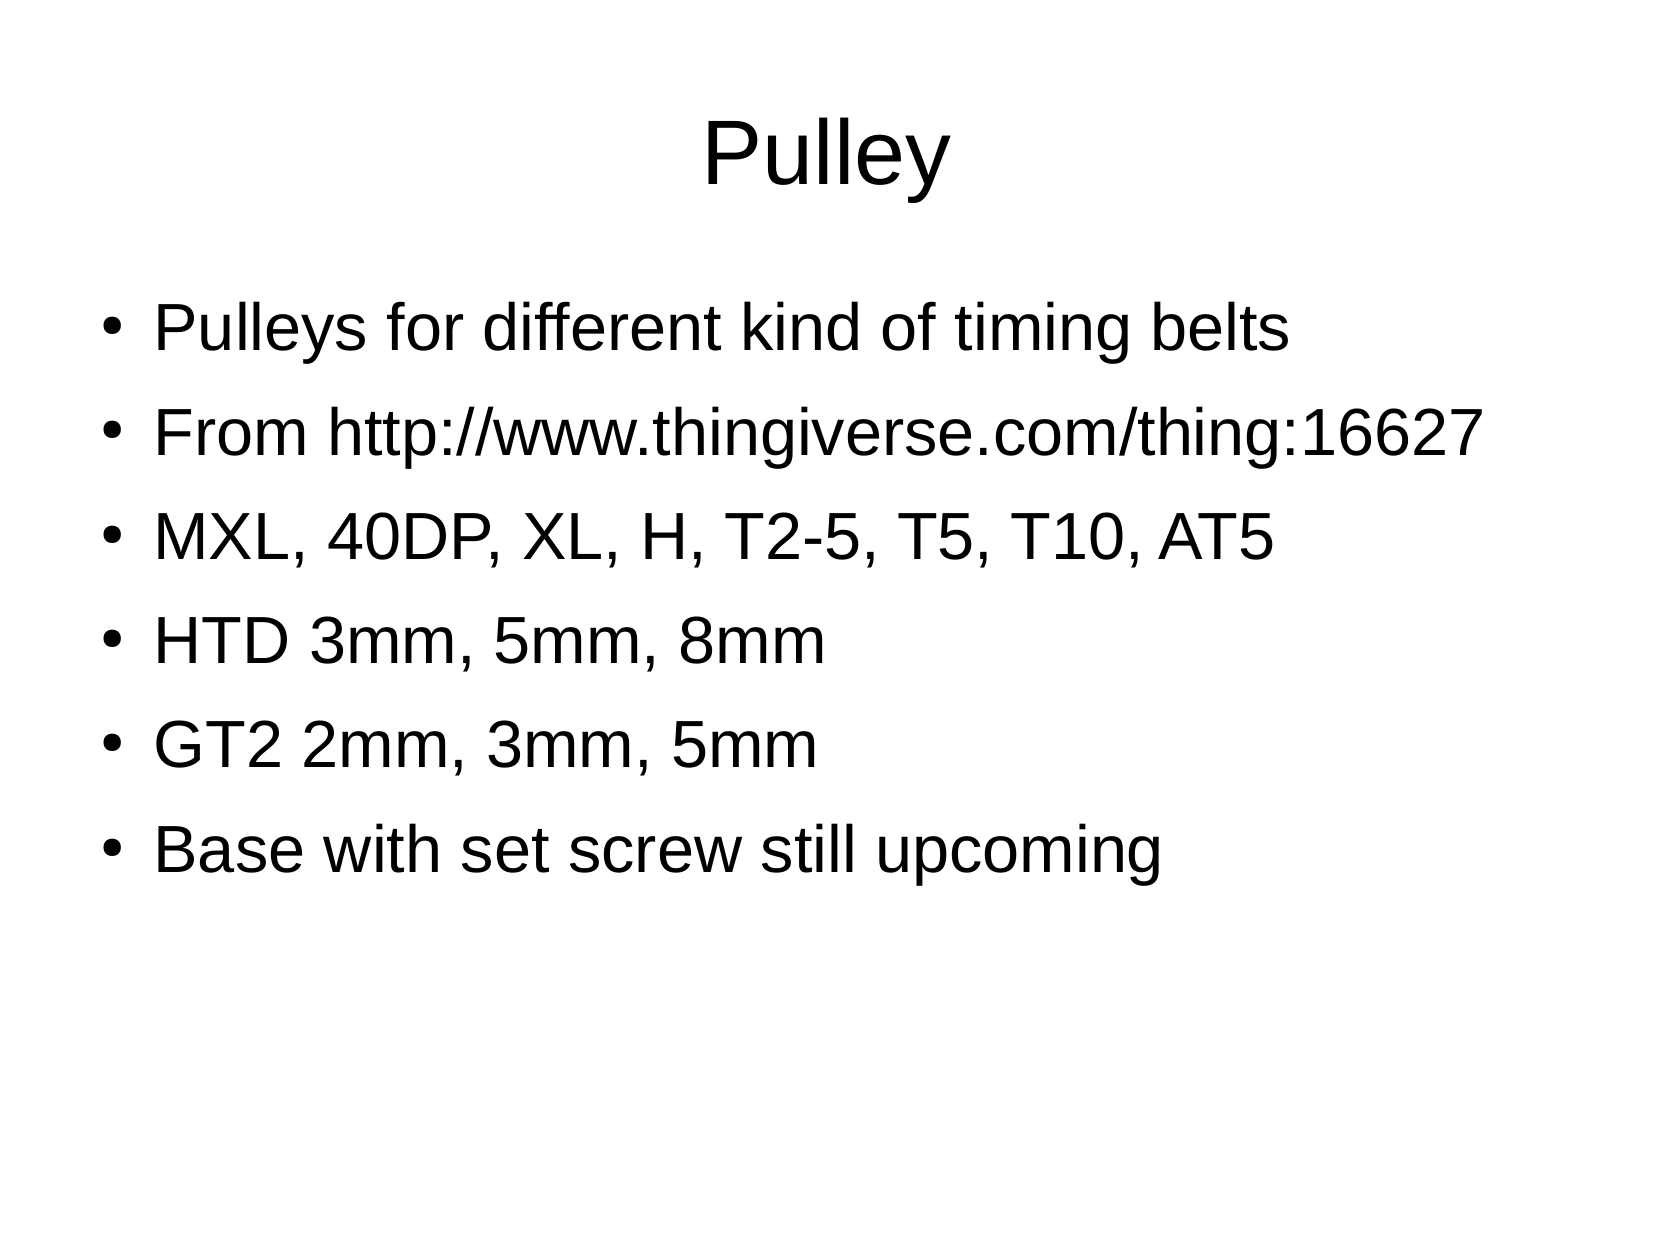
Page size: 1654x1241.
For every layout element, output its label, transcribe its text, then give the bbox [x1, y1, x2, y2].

list Pulleys for different kind of timing belts From http://www.thingiverse.com/thing:16627 MXL, 40DP, XL, H, T2-5, T5, T10, AT5 HTD 3mm, 5mm, 8mm GT2 2mm, 3mm, 5mm Base with set screw still upcoming [82, 290, 1571, 1010]
title Pulley [82, 49, 1571, 257]
